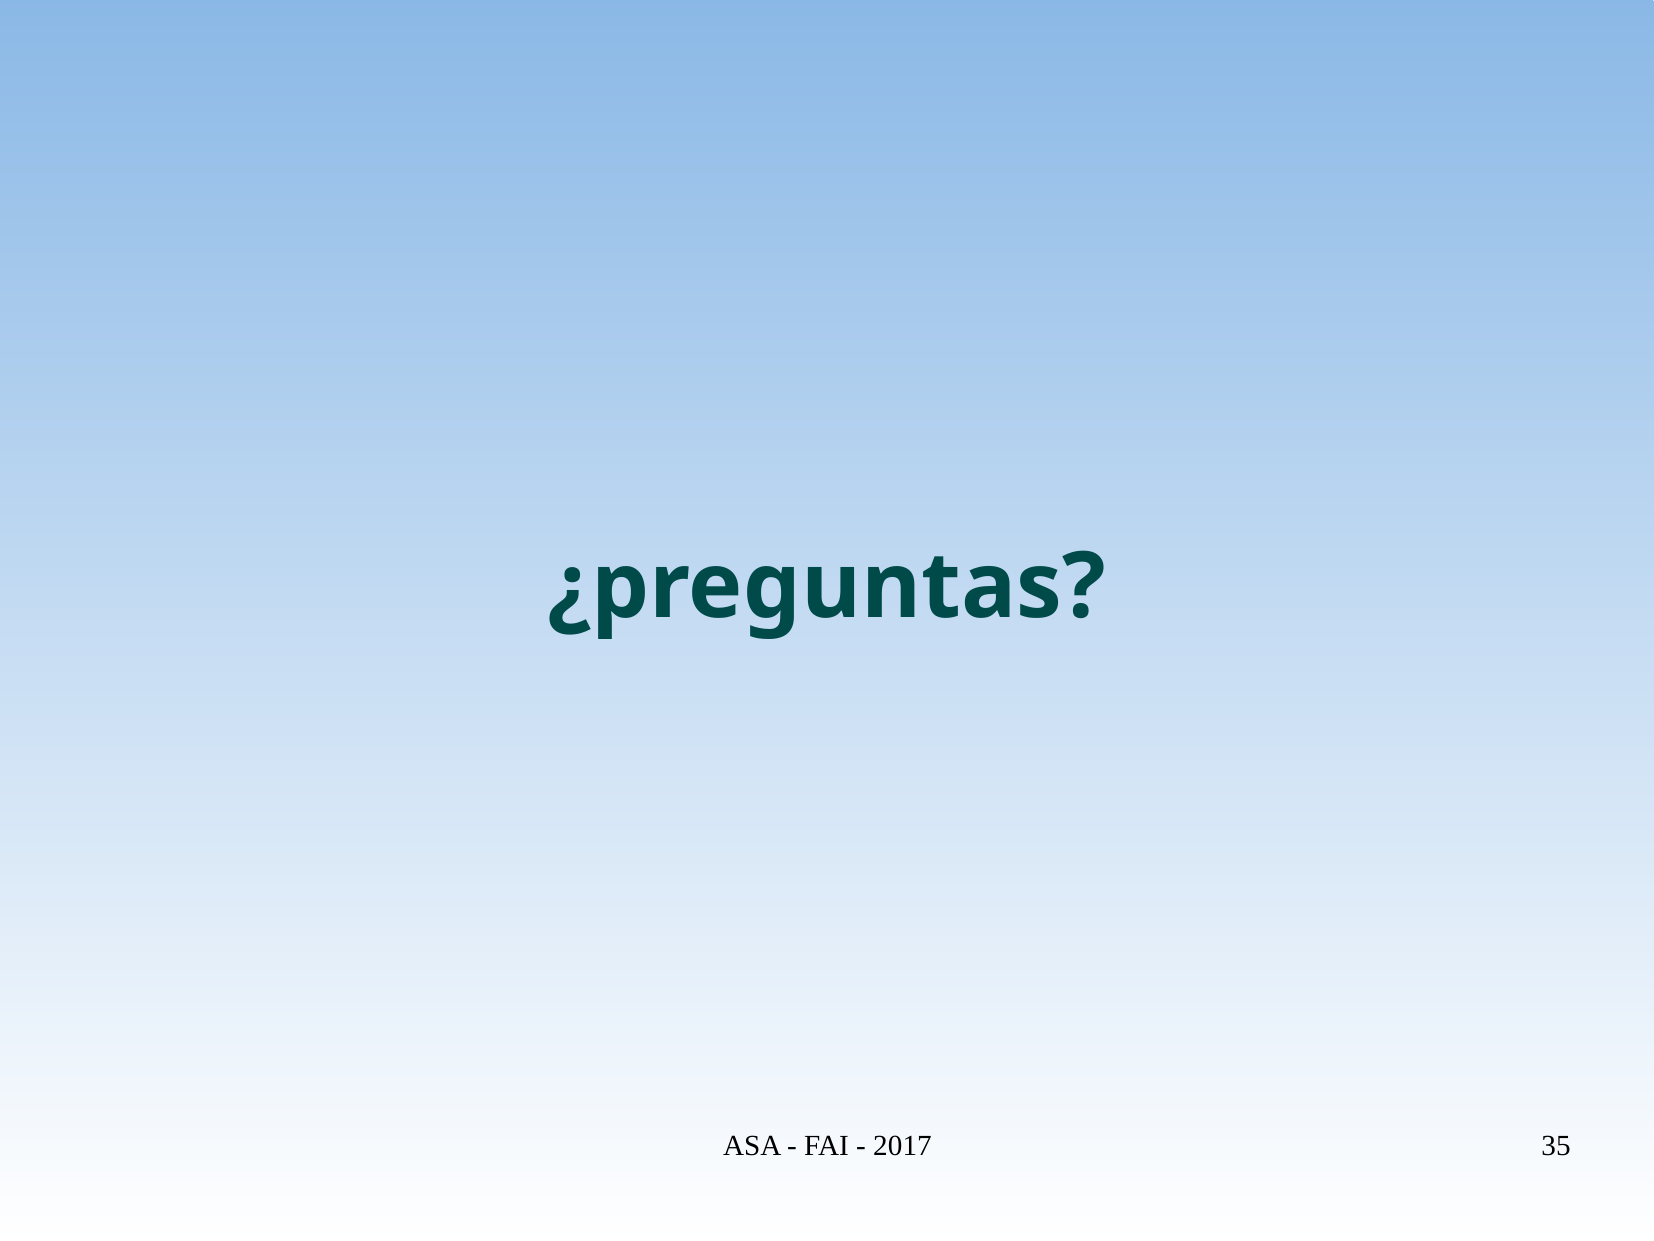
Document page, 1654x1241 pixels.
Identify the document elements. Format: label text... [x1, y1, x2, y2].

title ¿preguntas? [82, 477, 1571, 686]
